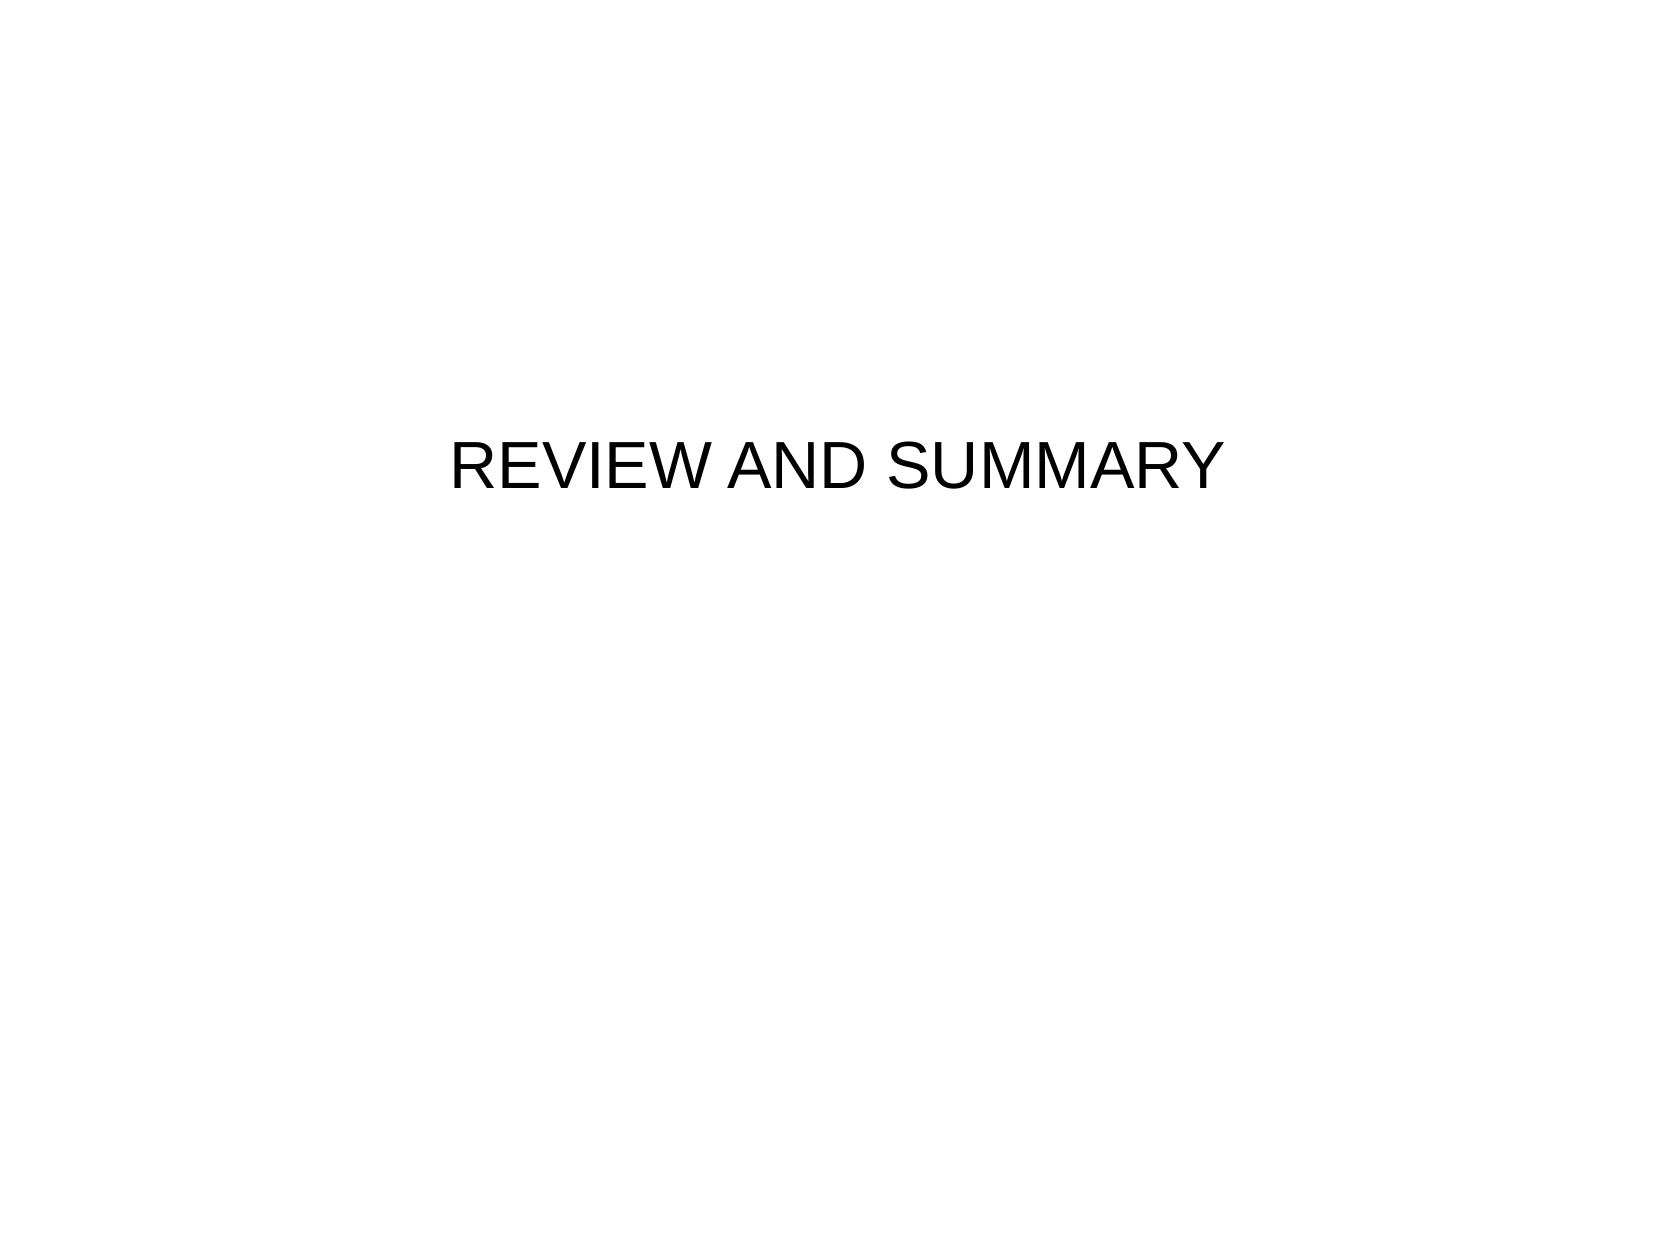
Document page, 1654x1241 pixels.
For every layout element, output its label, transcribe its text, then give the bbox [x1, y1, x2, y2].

subtitle REVIEW AND SUMMARY [22, 19, 1654, 1166]
